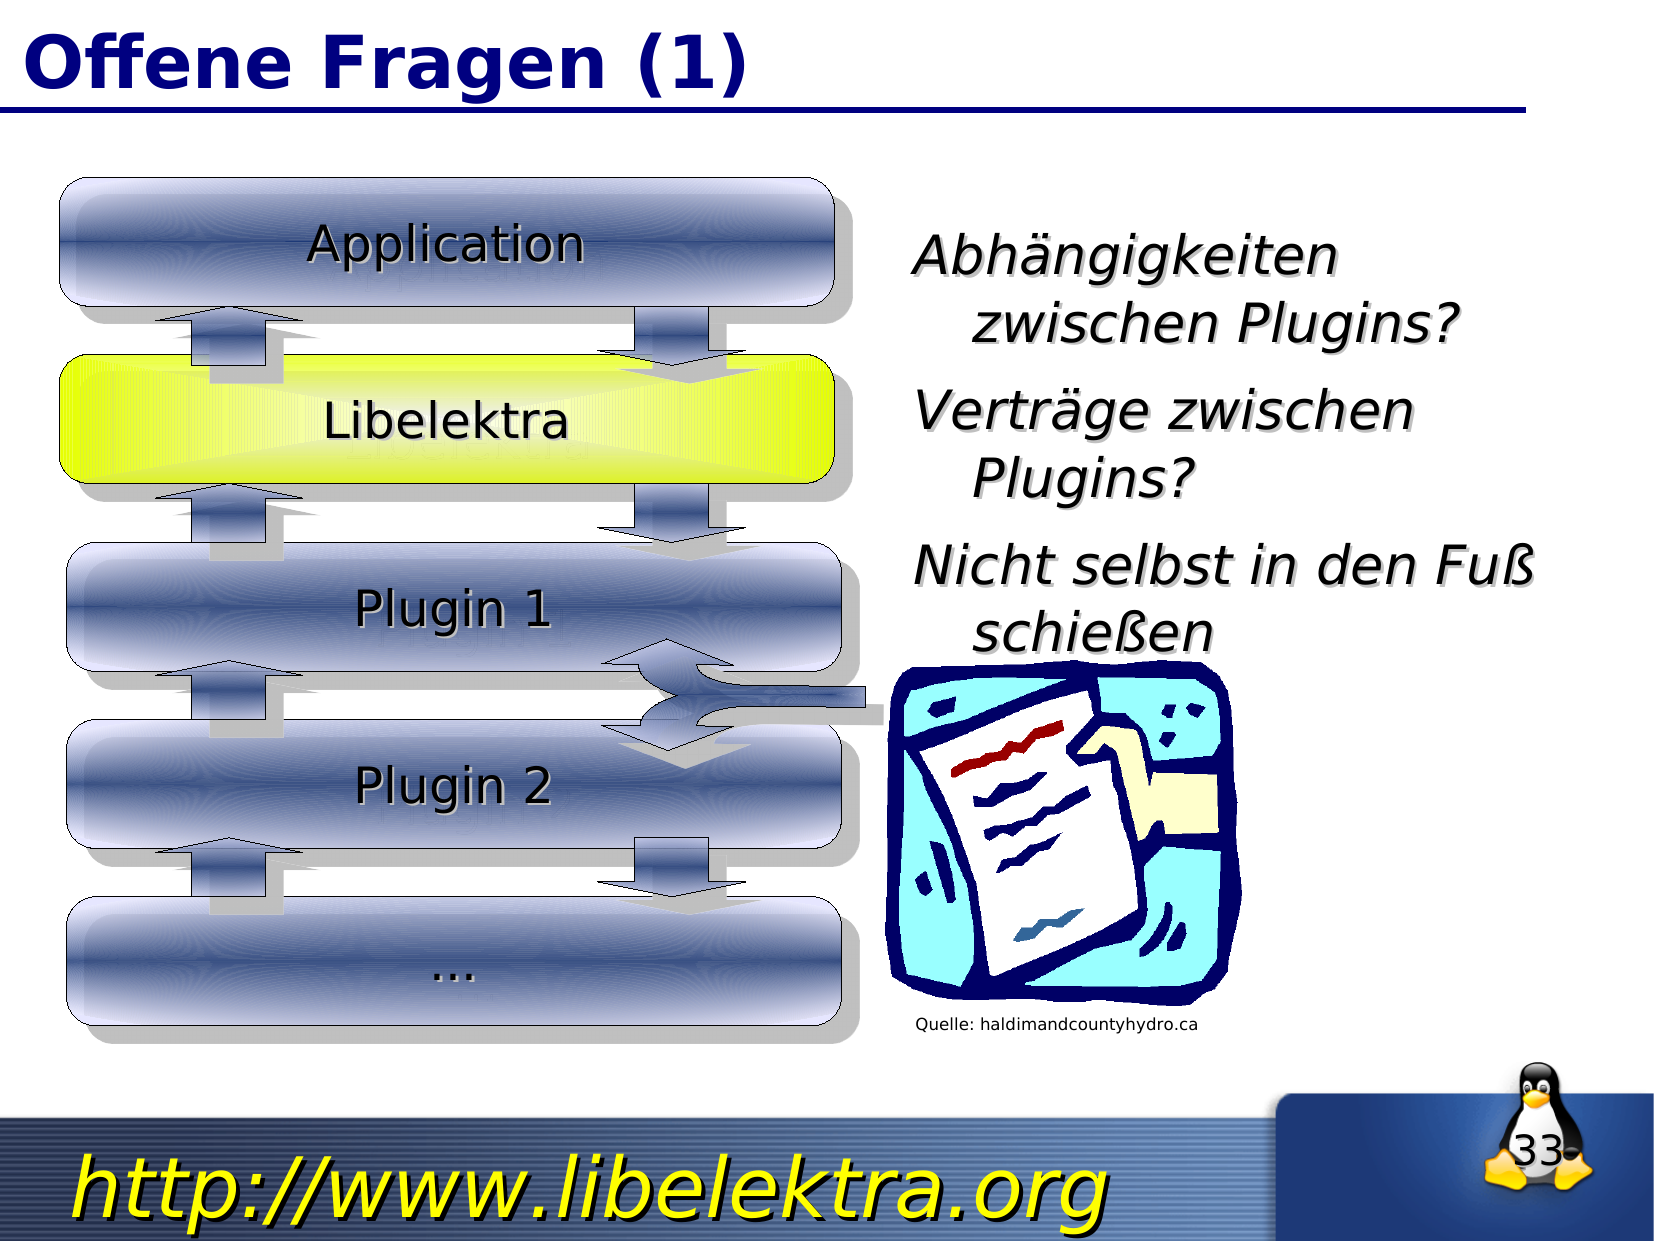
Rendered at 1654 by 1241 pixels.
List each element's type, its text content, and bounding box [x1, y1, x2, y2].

text_box Plugin 2 [66, 719, 842, 849]
text_box ... [66, 896, 842, 1026]
text_box [155, 837, 303, 897]
picture [885, 659, 1242, 1016]
text_box [597, 306, 746, 366]
text_box Offene Fragen (1) [22, 14, 1611, 111]
text_box [155, 306, 303, 366]
text_box Application [59, 177, 835, 307]
text_box [597, 837, 746, 897]
picture [0, 1061, 1654, 1241]
text_box [155, 483, 303, 543]
list Abhängigkeiten zwischen Plugins? Verträge zwischen Plugins? Nicht selbst in den Fuß schießen [899, 212, 1595, 1009]
text_box Quelle: haldimandcountyhydro.ca [915, 1013, 1200, 1034]
text_box Libelektra [59, 354, 835, 484]
text_box 50 [1312, 1122, 1565, 1178]
text_box Plugin 1 [66, 542, 842, 672]
text_box [601, 638, 866, 751]
text_box [597, 483, 746, 543]
text_box [155, 660, 303, 720]
